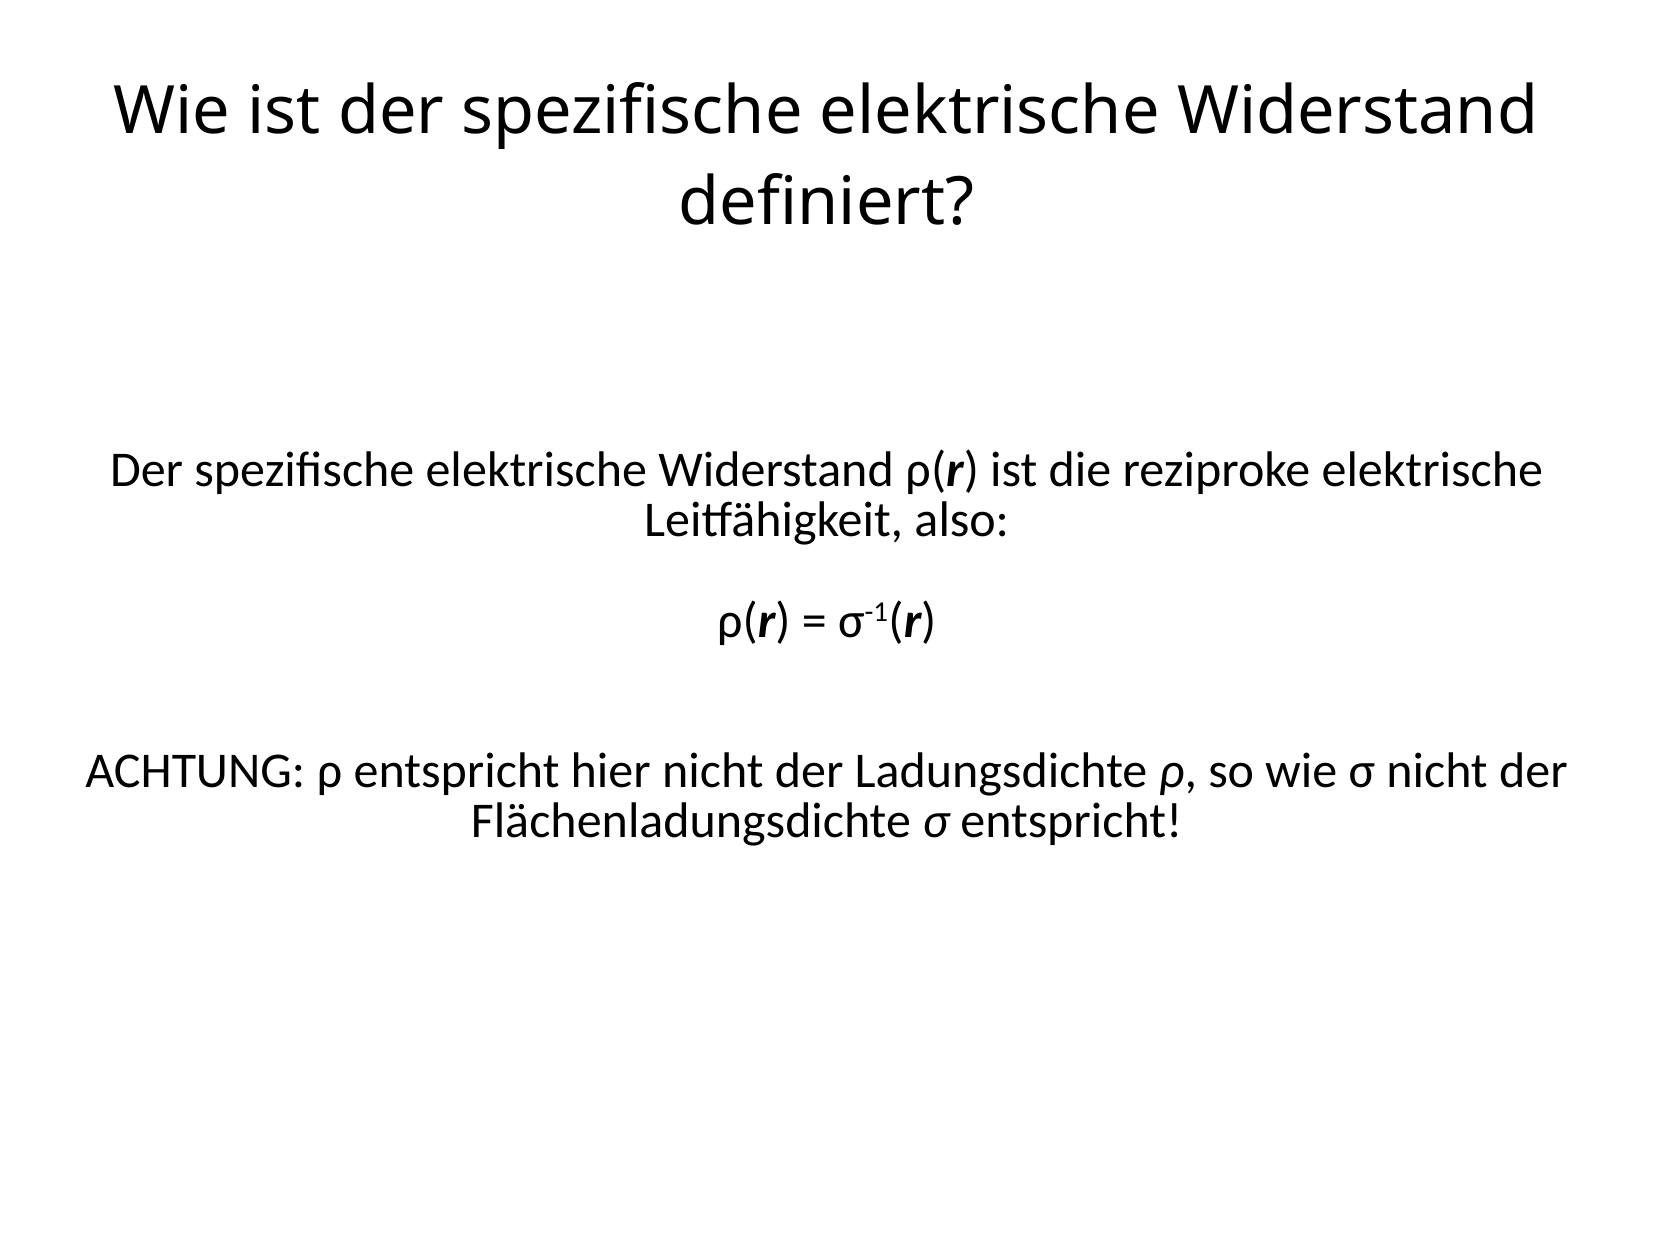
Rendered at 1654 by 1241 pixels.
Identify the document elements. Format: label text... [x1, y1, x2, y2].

subtitle Der spezifische elektrische Widerstand ρ(r) ist die reziproke elektrische Leitfähigkeit, also: ρ(r) = σ-1(r) ACHTUNG: ρ entspricht hier nicht der Ladungsdichte ρ, so wie σ nicht der Flächenladungsdichte σ entspricht! [82, 290, 1571, 1010]
title Wie ist der spezifische elektrische Widerstand definiert? [82, 49, 1571, 257]
